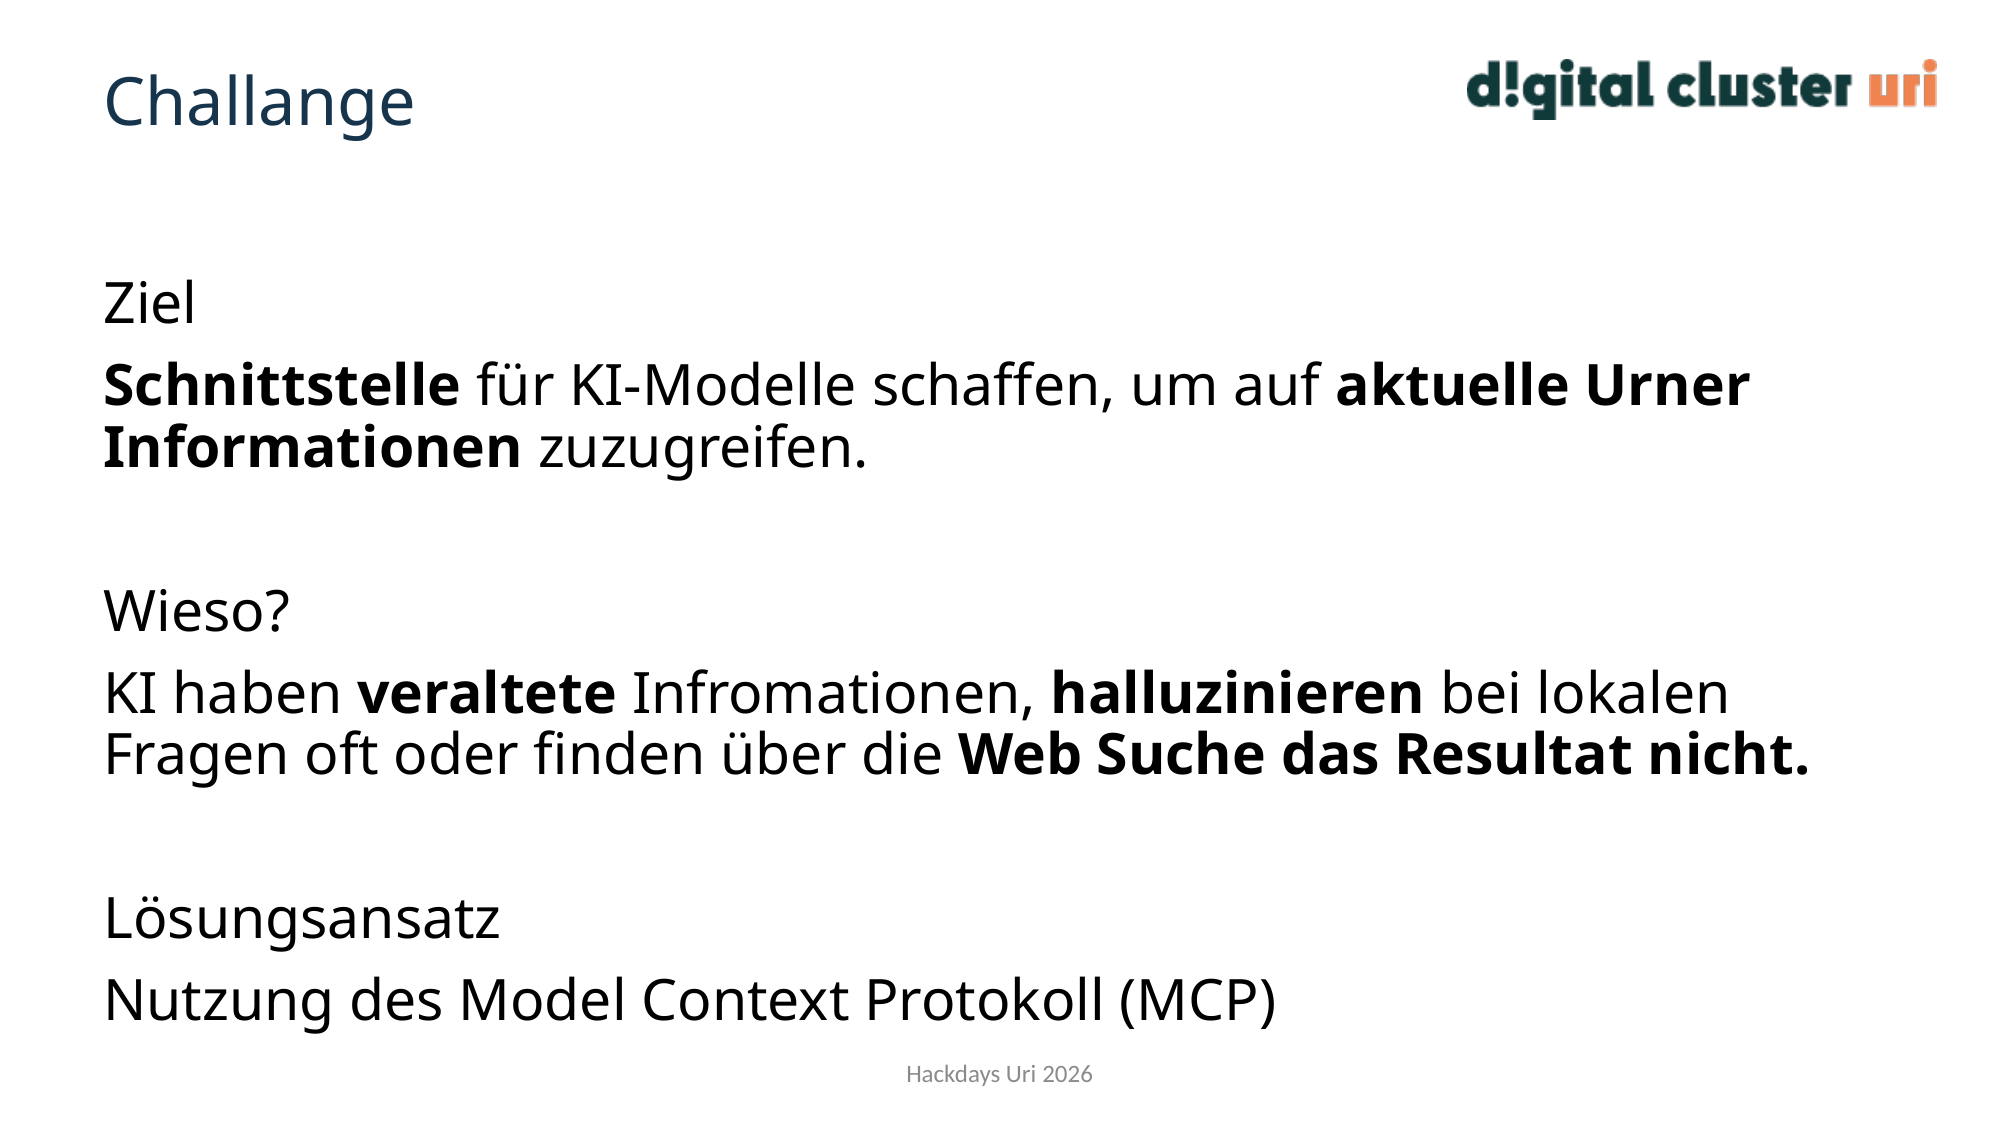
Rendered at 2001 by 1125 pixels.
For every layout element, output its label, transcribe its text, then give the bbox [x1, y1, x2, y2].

footer Hackdays Uri 2026 [662, 1042, 1338, 1103]
title Challange [88, 59, 1863, 189]
picture [1863, 59, 1937, 120]
list Ziel Schnittstelle für KI-Modelle schaffen, um auf aktuelle Urner Informationen zuzugreifen. Wieso? KI haben veraltete Infromationen, halluzinieren bei lokalen Fragen oft oder finden über die Web Suche das Resultat nicht. Lösungsansatz Nutzung des Model Context Protokoll (MCP) [88, 266, 1927, 1047]
